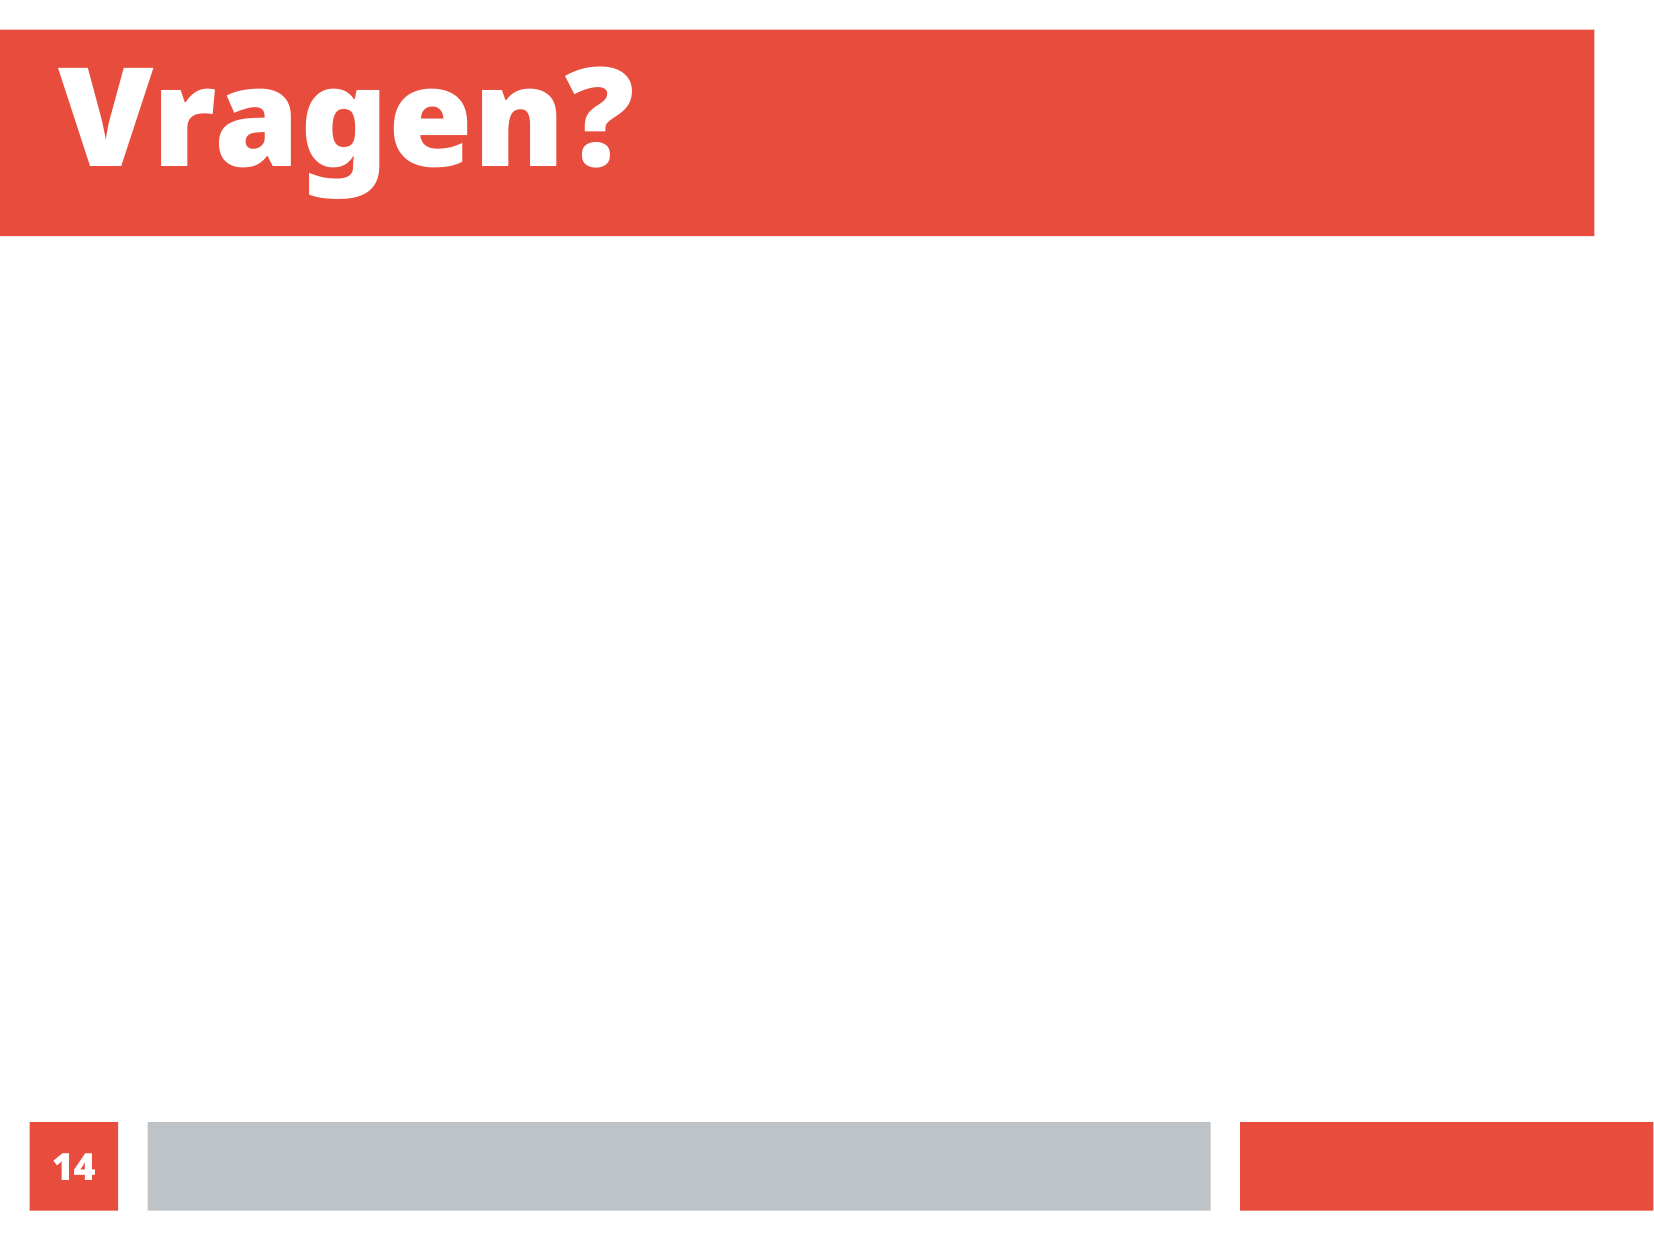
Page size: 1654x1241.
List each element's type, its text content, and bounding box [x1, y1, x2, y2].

title Vragen? [59, 59, 1595, 207]
